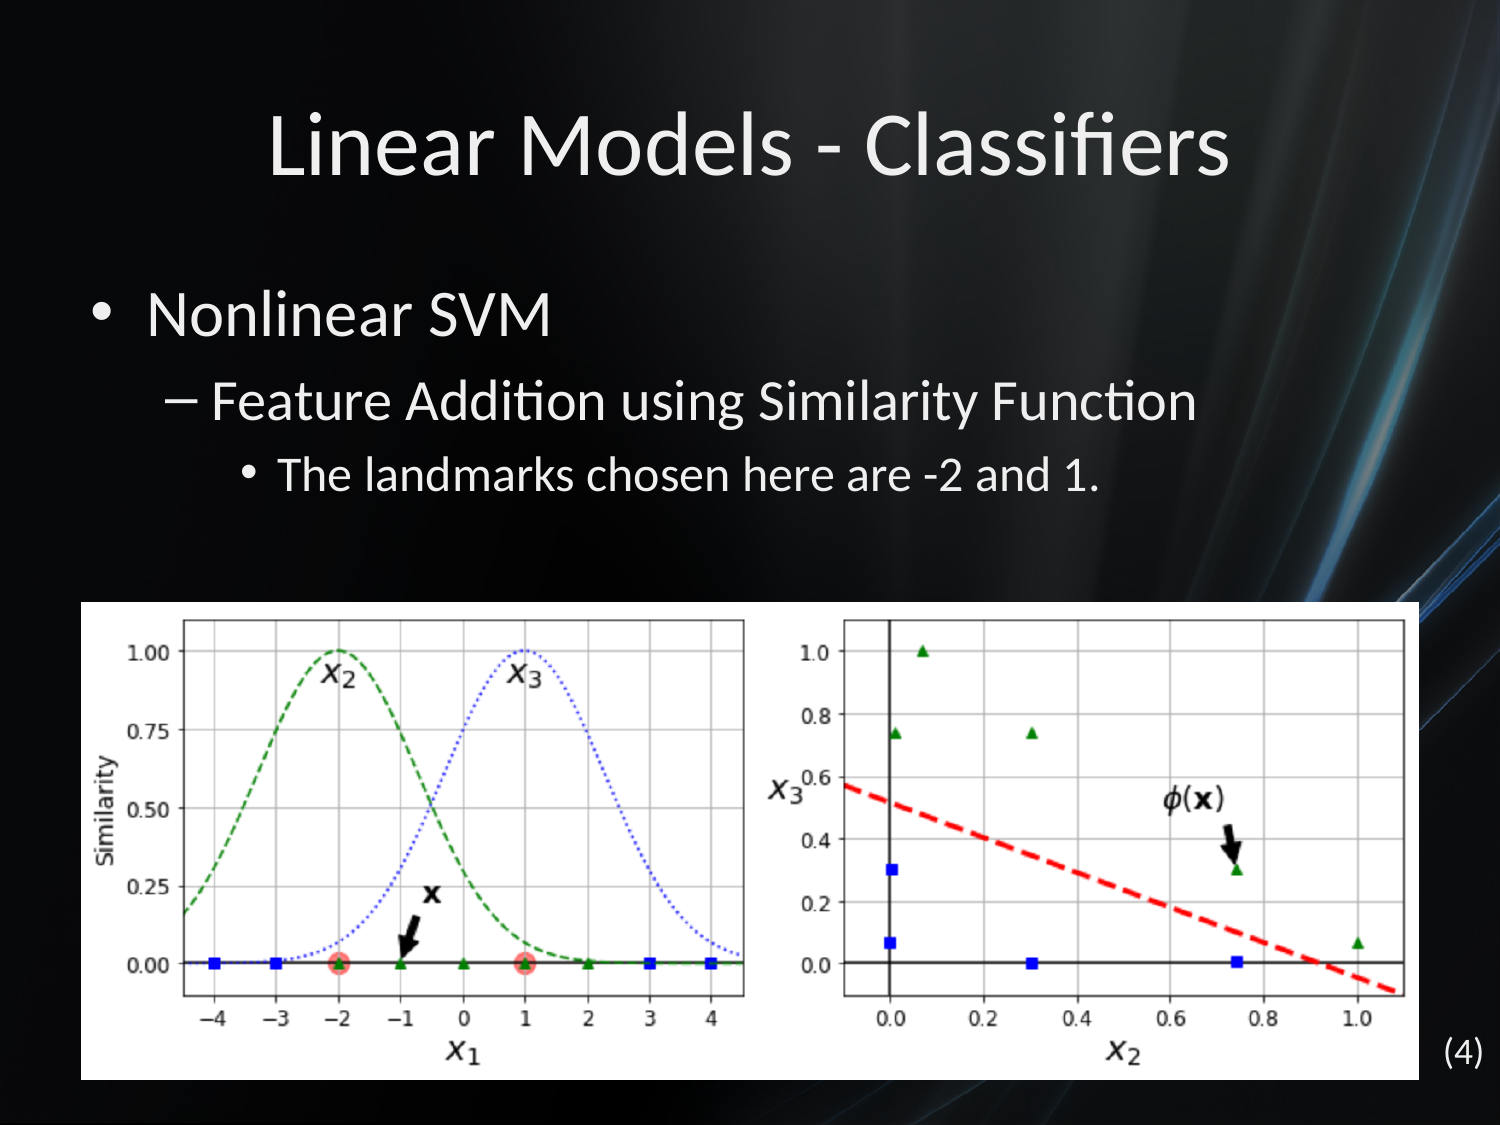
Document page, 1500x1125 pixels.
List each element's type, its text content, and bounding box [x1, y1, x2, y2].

title Linear Models - Classifiers [75, 45, 1425, 233]
list Nonlinear SVM Feature Addition using Similarity Function The landmarks chosen here are -2 and 1. [75, 262, 1425, 1005]
text_box (4) [1428, 1019, 1500, 1080]
picture [0, 0, 1500, 1125]
